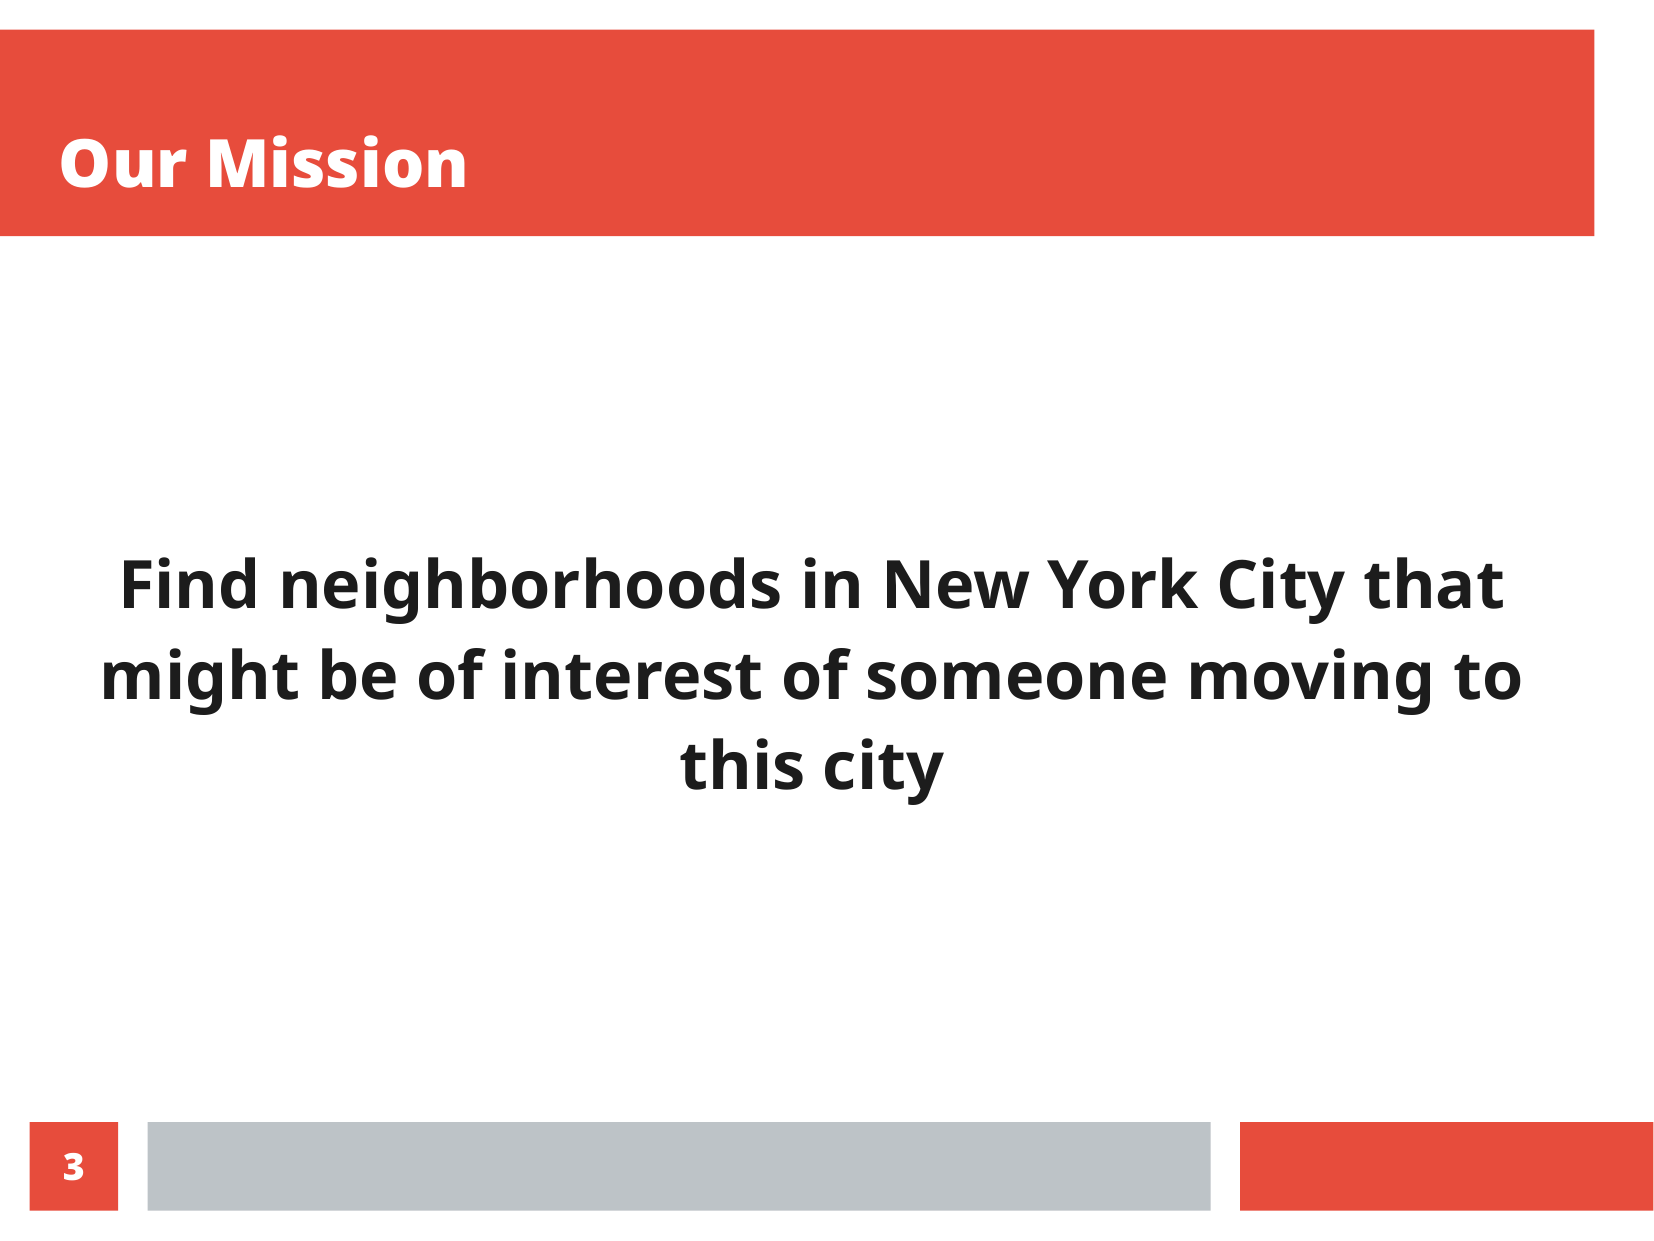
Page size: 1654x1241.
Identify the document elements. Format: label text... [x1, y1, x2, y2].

list Find neighborhoods in New York City that might be of interest of someone moving to this city [59, 324, 1565, 1093]
title Our Mission [59, 59, 1595, 207]
